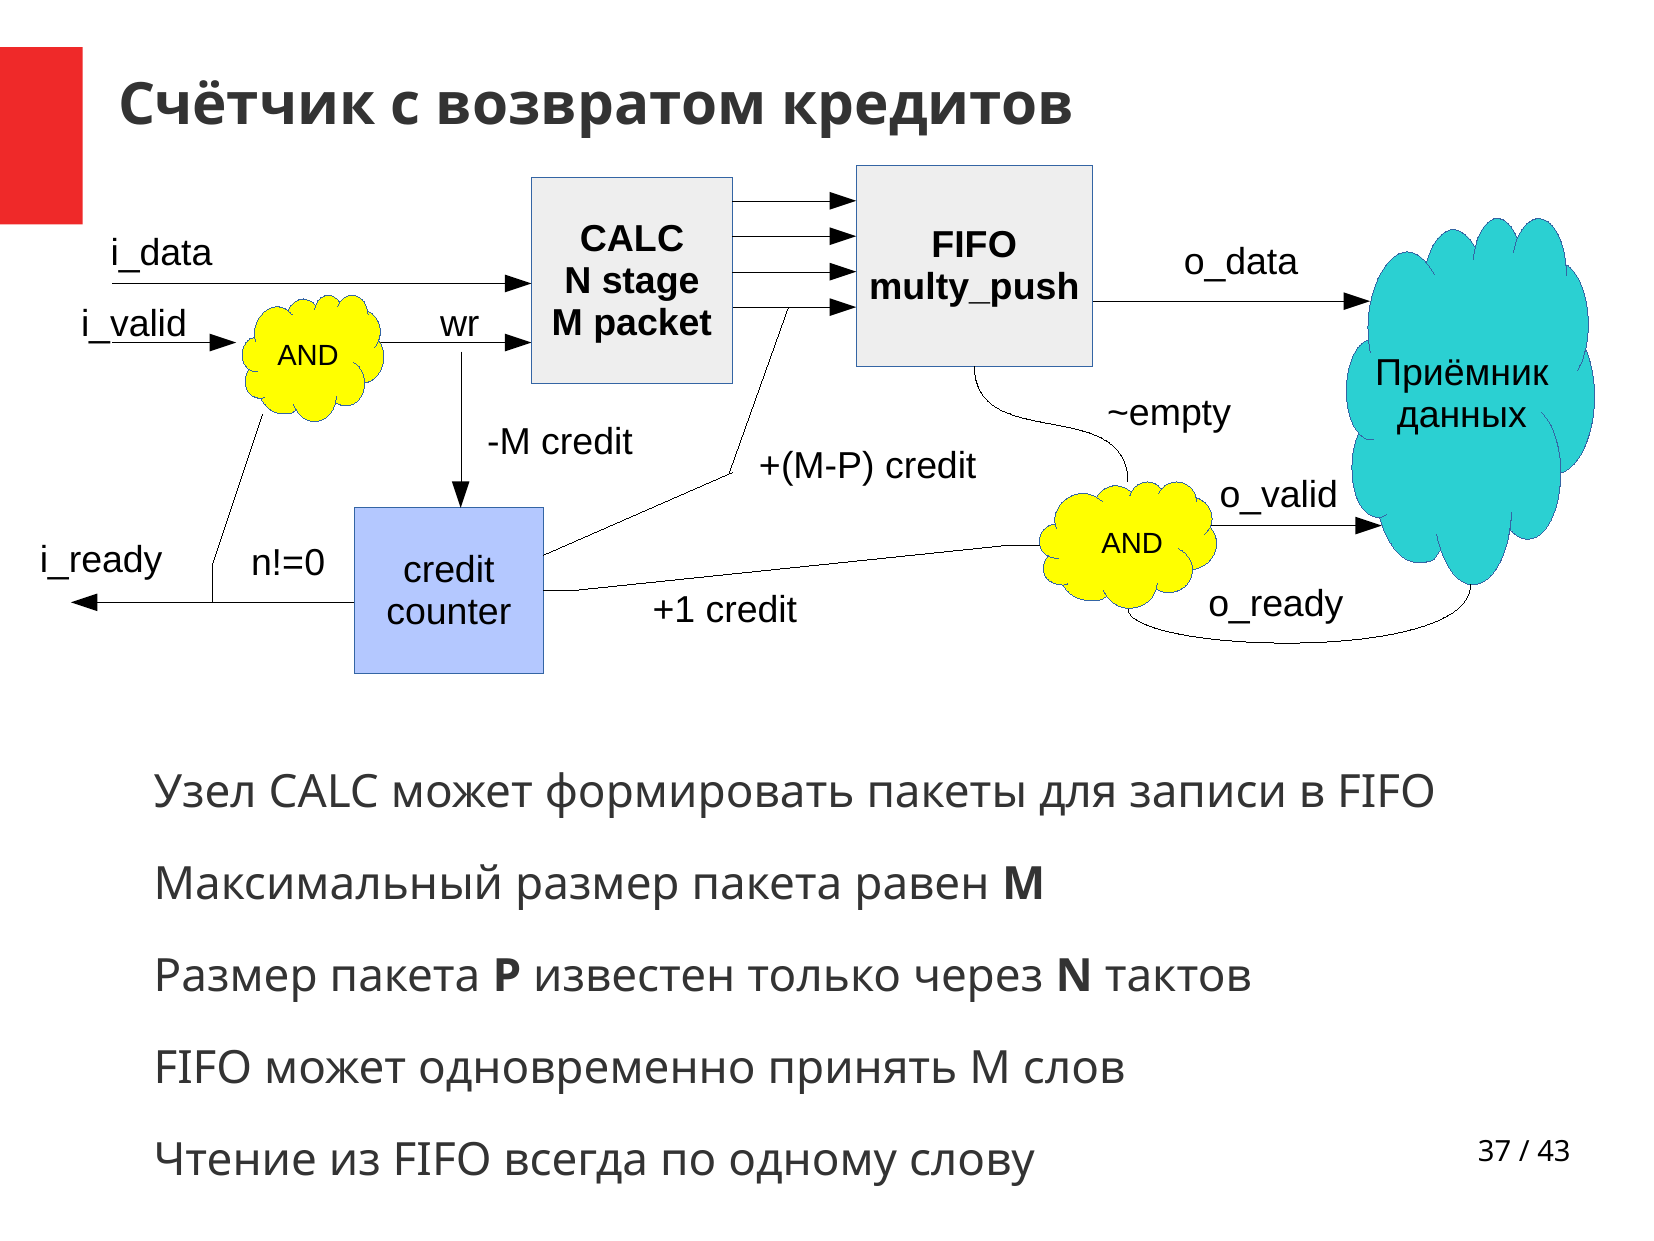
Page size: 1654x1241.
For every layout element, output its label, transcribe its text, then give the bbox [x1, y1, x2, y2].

text_box AND [1086, 519, 1178, 567]
text_box o_valid [1204, 466, 1353, 523]
text_box AND [242, 295, 384, 422]
text_box wr [425, 295, 532, 352]
list Узел CALC может формировать пакеты для записи в FIFO Максимальный размер пакета равен M Размер пакета P известен только через N тактов FIFO может одновременно принять M слов Чтение из FIFO всегда по одному слову [82, 758, 1595, 1078]
text_box FIFO multy_push [856, 165, 1093, 367]
title Счётчик с возвратом кредитов [118, 49, 1571, 154]
text_box CALC N stage M packet [531, 177, 733, 384]
text_box o_ready [1193, 575, 1359, 632]
text_box i_valid [66, 294, 219, 352]
text_box i_ready [25, 531, 178, 588]
text_box Приёмник данных [1346, 218, 1595, 585]
text_box credit counter [354, 507, 544, 674]
text_box +(M-P) credit [744, 437, 992, 494]
text_box [1039, 481, 1217, 609]
text_box n!=0 [236, 534, 340, 591]
text_box o_data [1169, 233, 1323, 290]
text_box ~empty [1092, 383, 1247, 441]
text_box -M credit [472, 413, 648, 470]
text_box i_data [95, 224, 249, 281]
text_box +1 credit [637, 581, 813, 638]
